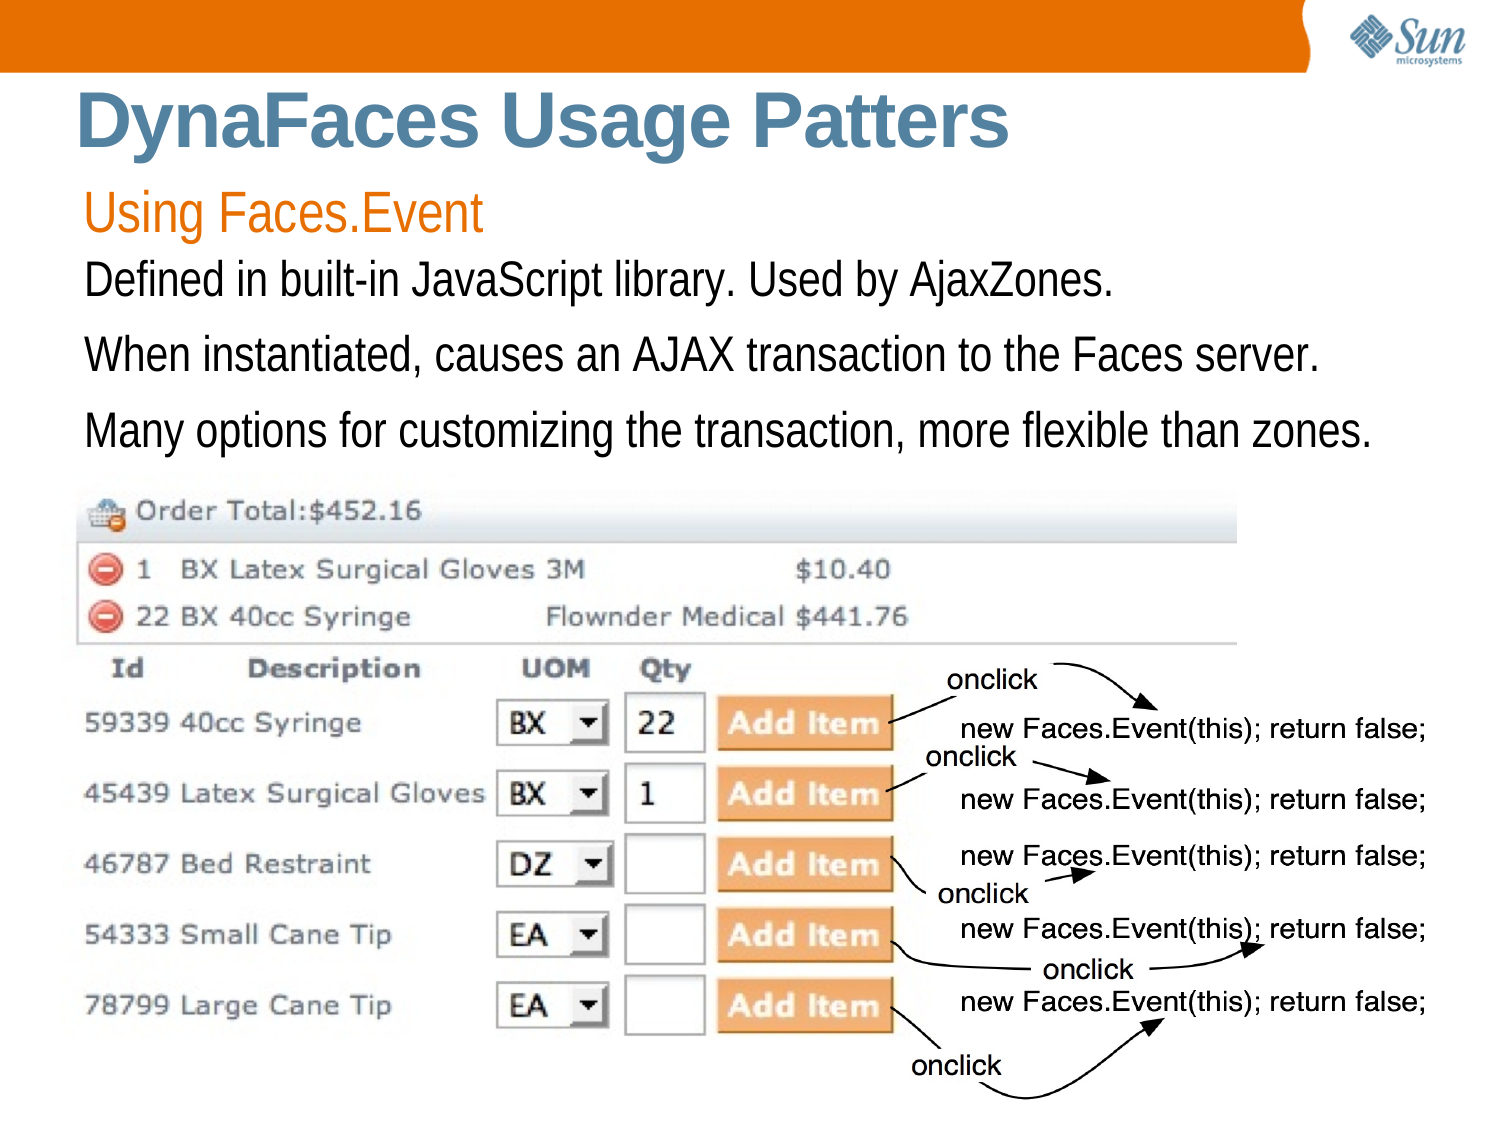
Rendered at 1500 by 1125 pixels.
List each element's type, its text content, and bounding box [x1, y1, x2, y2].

title DynaFaces Usage Patters [75, 83, 1437, 188]
text_box Using Faces.Event [83, 187, 1351, 255]
picture [0, 0, 1500, 75]
picture [37, 449, 1467, 1125]
list Defined in built-in JavaScript library. Used by AjaxZones. When instantiated, causes an AJAX transaction to the Faces server. Many options for customizing the transaction, more flexible than zones. [64, 257, 1463, 488]
